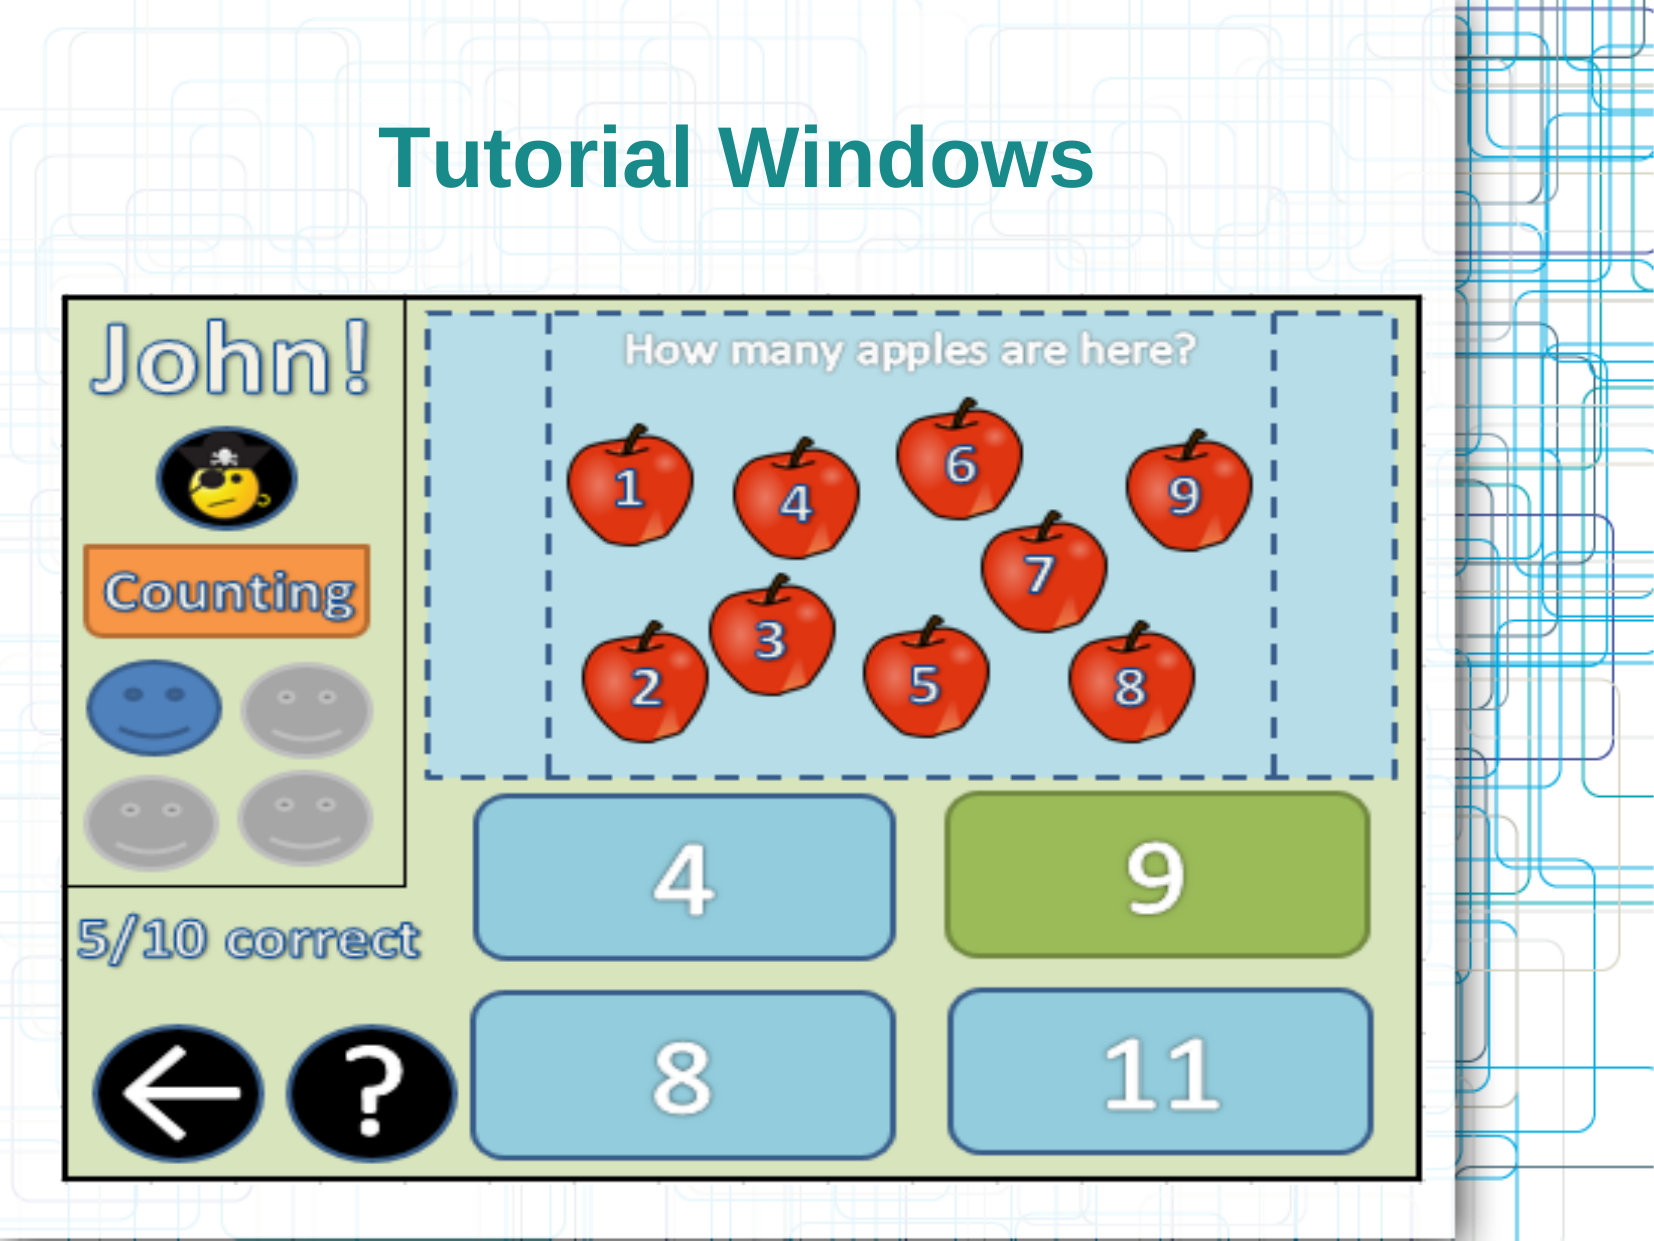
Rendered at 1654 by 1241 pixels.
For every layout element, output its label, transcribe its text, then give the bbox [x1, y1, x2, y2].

title Tutorial Windows [59, 49, 1418, 257]
picture [60, 293, 1426, 1186]
